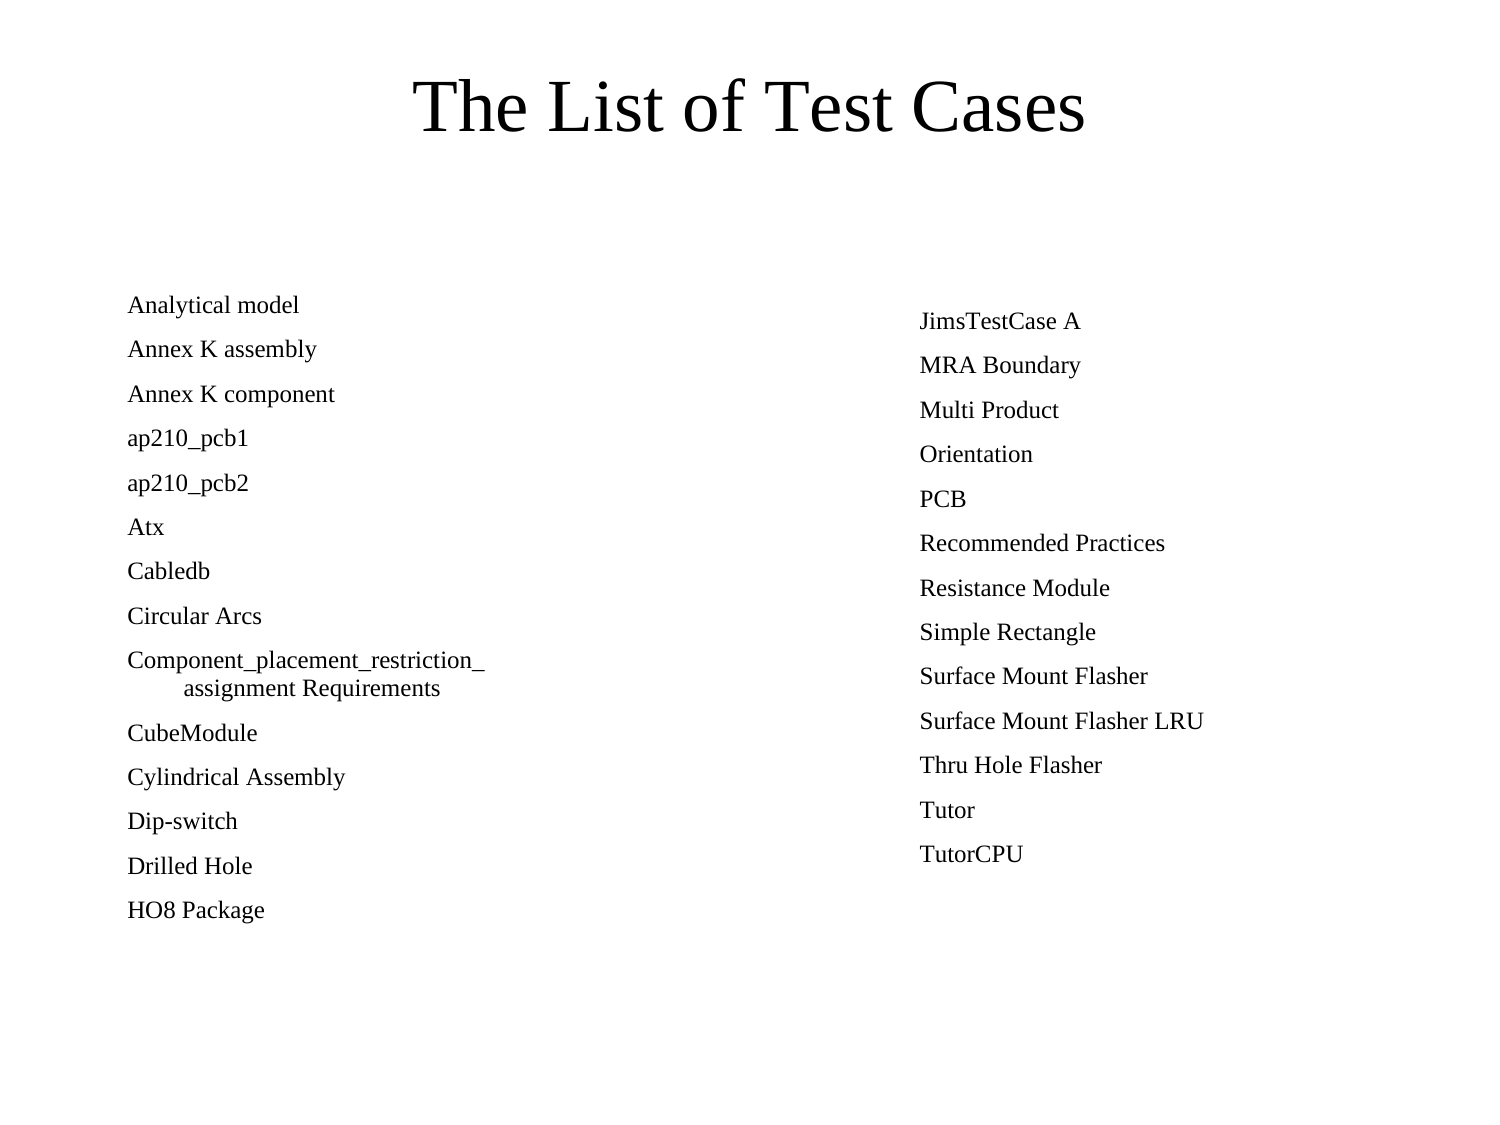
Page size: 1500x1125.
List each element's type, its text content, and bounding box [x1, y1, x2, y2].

list Analytical model Annex K assembly Annex K component ap210_pcb1 ap210_pcb2 Atx Cabledb Circular Arcs Component_placement_restriction_ assignment Requirements CubeModule Cylindrical Assembly Dip-switch Drilled Hole HO8 Package [112, 283, 676, 975]
title The List of Test Cases [112, 4, 1388, 208]
text_box JimsTestCase A MRA Boundary Multi Product Orientation PCB Recommended Practices Resistance Module Simple Rectangle Surface Mount Flasher Surface Mount Flasher LRU Thru Hole Flasher Tutor TutorCPU [904, 299, 1276, 976]
